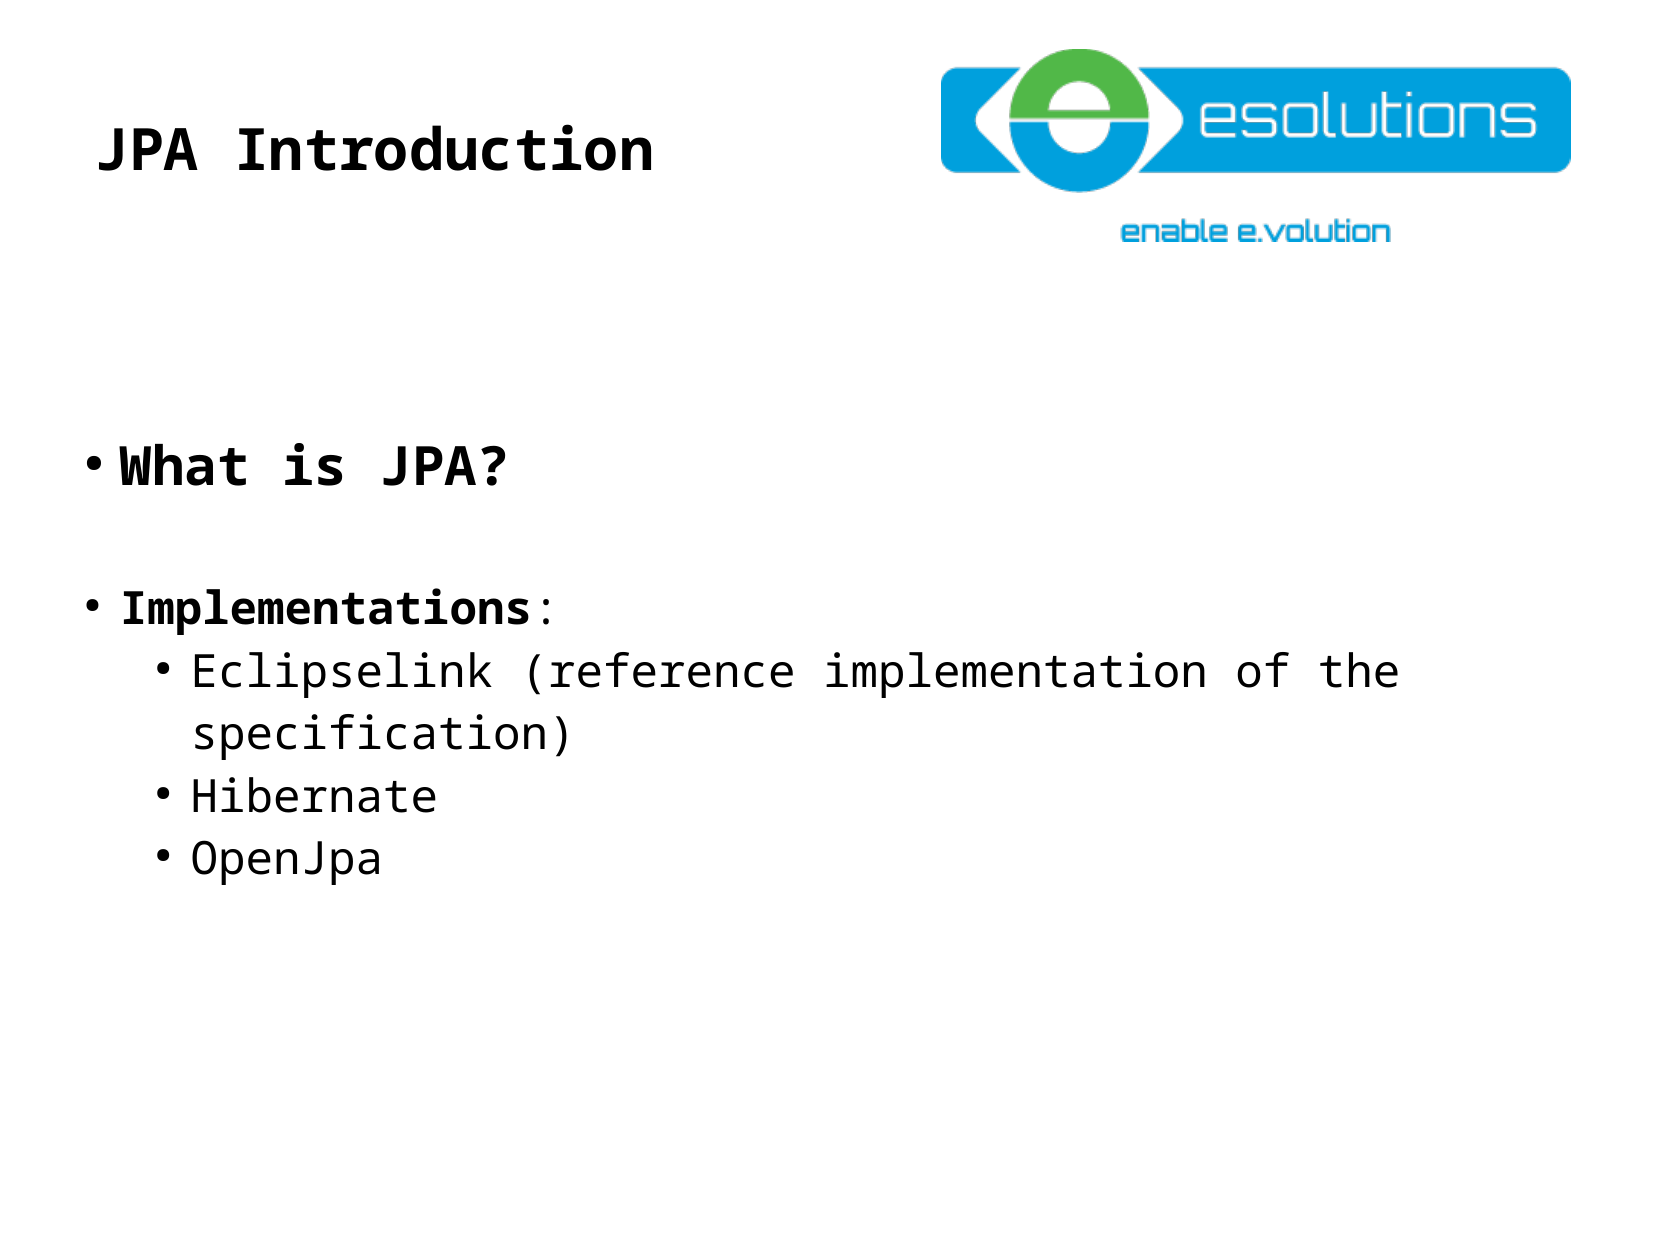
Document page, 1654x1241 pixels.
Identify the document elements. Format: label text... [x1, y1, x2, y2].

picture [1341, 103, 1377, 137]
picture [1501, 103, 1537, 137]
picture [1460, 103, 1495, 137]
picture [1126, 228, 1136, 232]
picture [1185, 228, 1195, 238]
picture [1201, 103, 1236, 137]
text_box What is JPA? Implementations: Eclipselink (reference implementation of the specification) Hibernate OpenJpa [84, 270, 1573, 1069]
title JPA Introduction [94, 56, 918, 240]
picture [941, 49, 1571, 242]
picture [1242, 228, 1252, 232]
picture [1323, 92, 1335, 137]
picture [1406, 103, 1412, 137]
picture [1242, 103, 1277, 137]
picture [1419, 103, 1454, 137]
picture [1146, 228, 1155, 242]
picture [1382, 92, 1401, 137]
picture [1283, 103, 1318, 137]
picture [1213, 228, 1224, 232]
picture [1376, 228, 1386, 242]
picture [1356, 228, 1367, 238]
